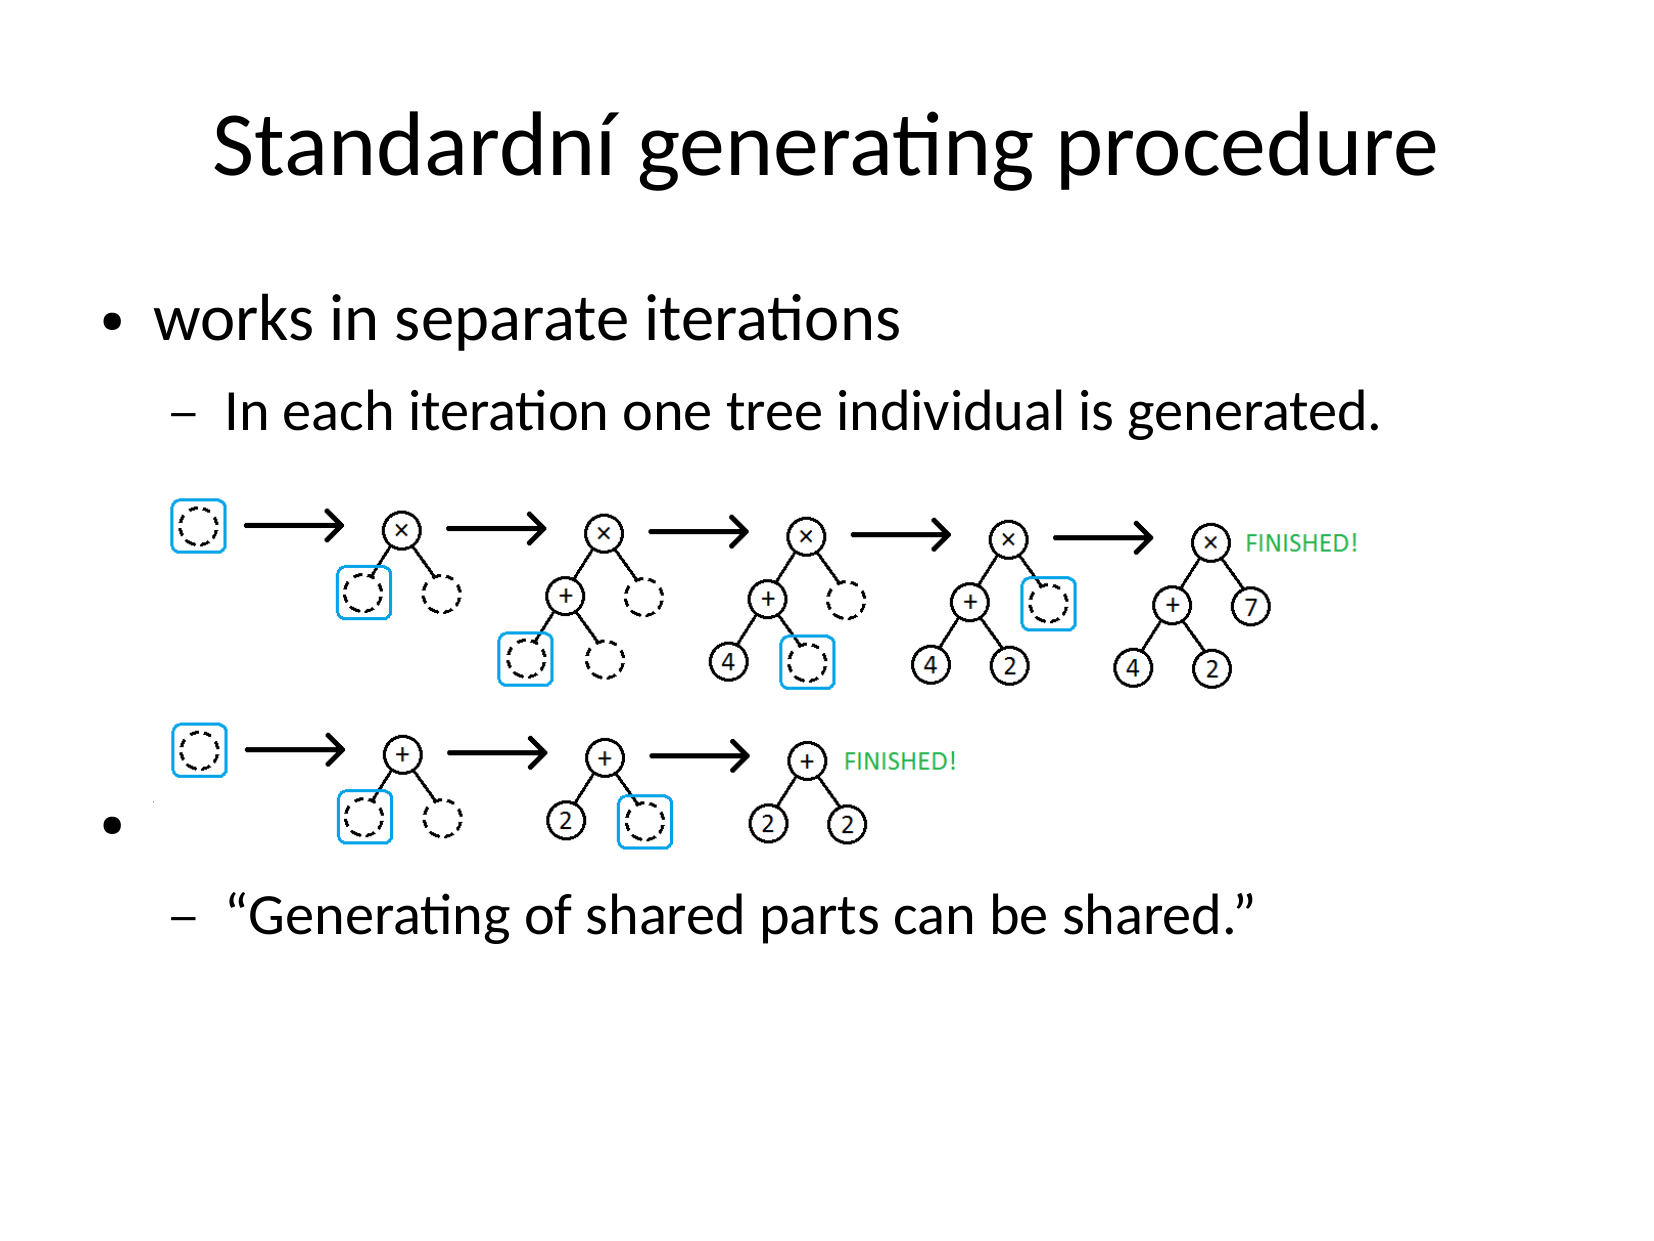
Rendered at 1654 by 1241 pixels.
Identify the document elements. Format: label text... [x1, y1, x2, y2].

title Standardní generating procedure [82, 40, 1571, 266]
list works in separate iterations In each iteration one tree individual is generated. We can do this differently: “Generating of shared parts can be shared.” [82, 290, 1538, 1171]
picture [154, 484, 1377, 869]
